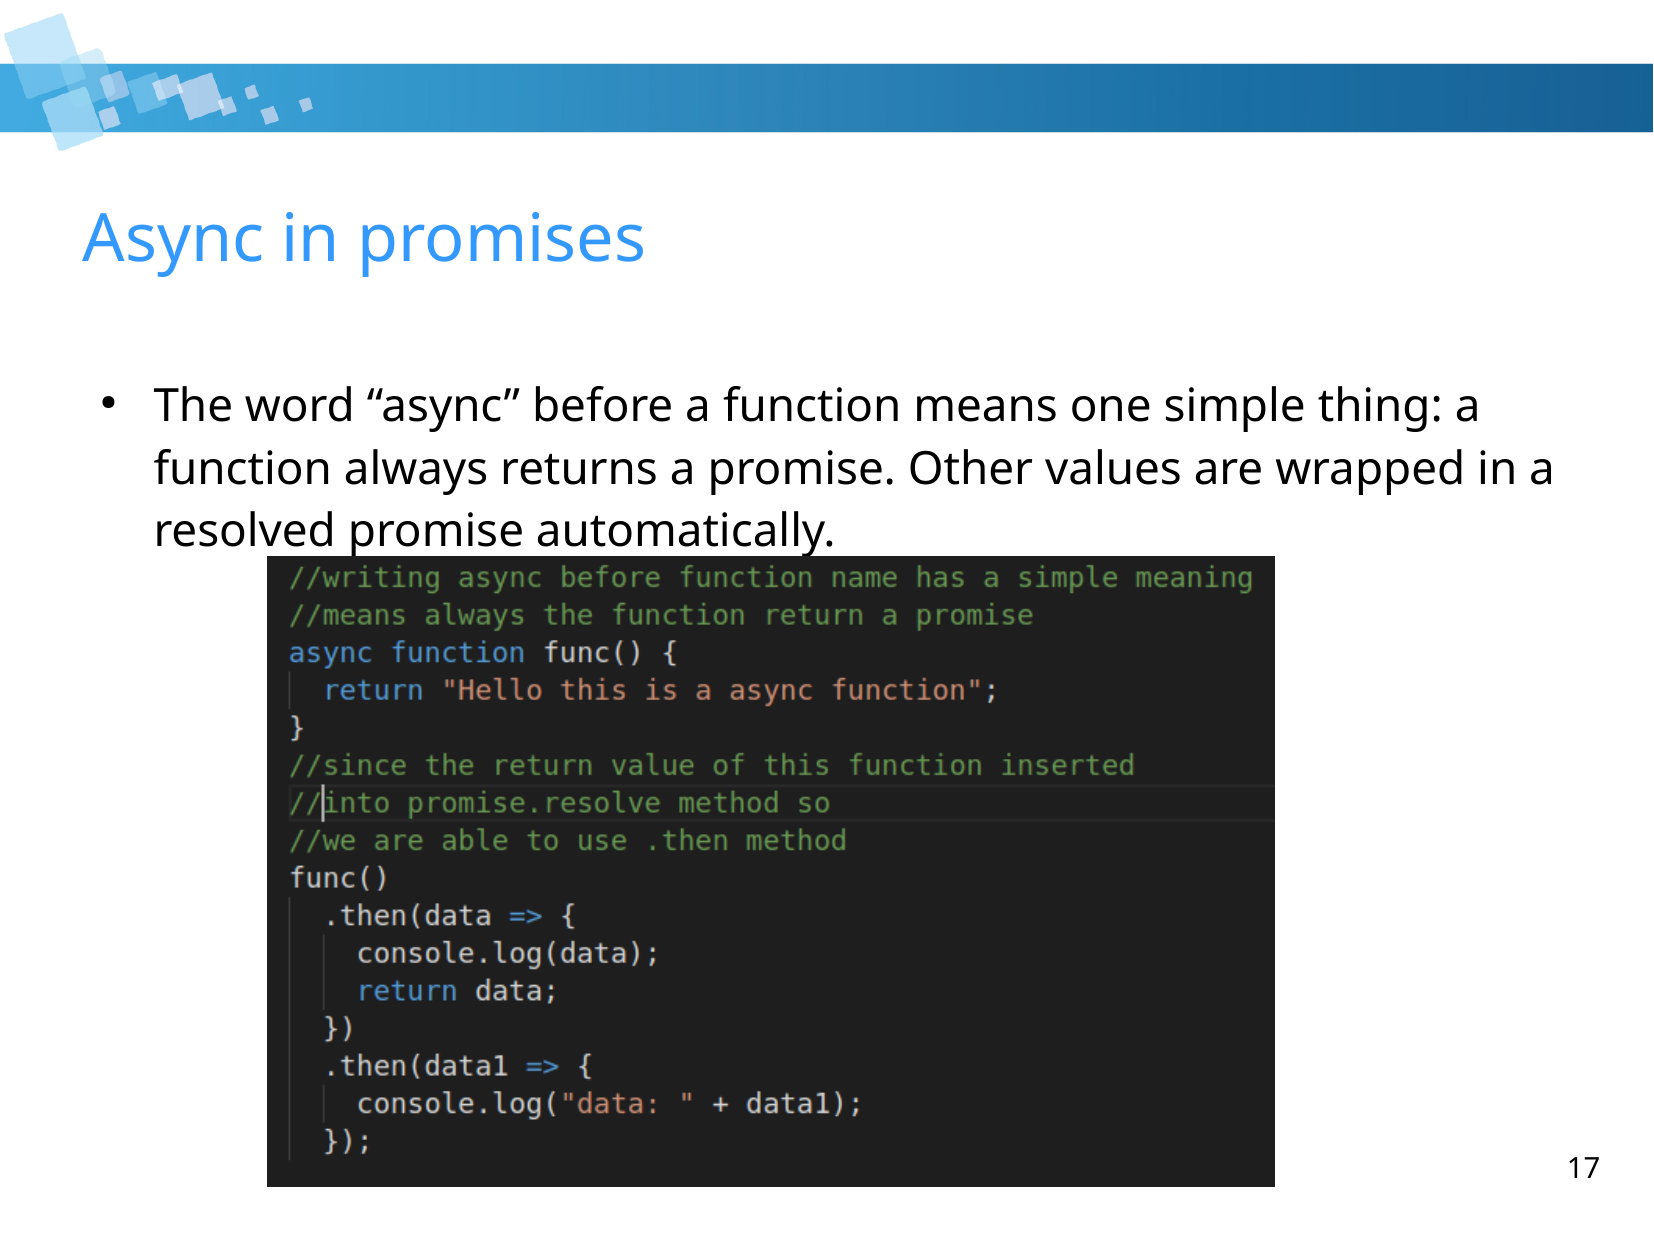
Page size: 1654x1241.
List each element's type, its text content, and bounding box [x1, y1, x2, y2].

title Async in promises [82, 131, 1571, 340]
picture [0, 0, 1653, 1238]
list The word “async” before a function means one simple thing: a function always returns a promise. Other values are wrapped in a resolved promise automatically. [82, 372, 1571, 1093]
